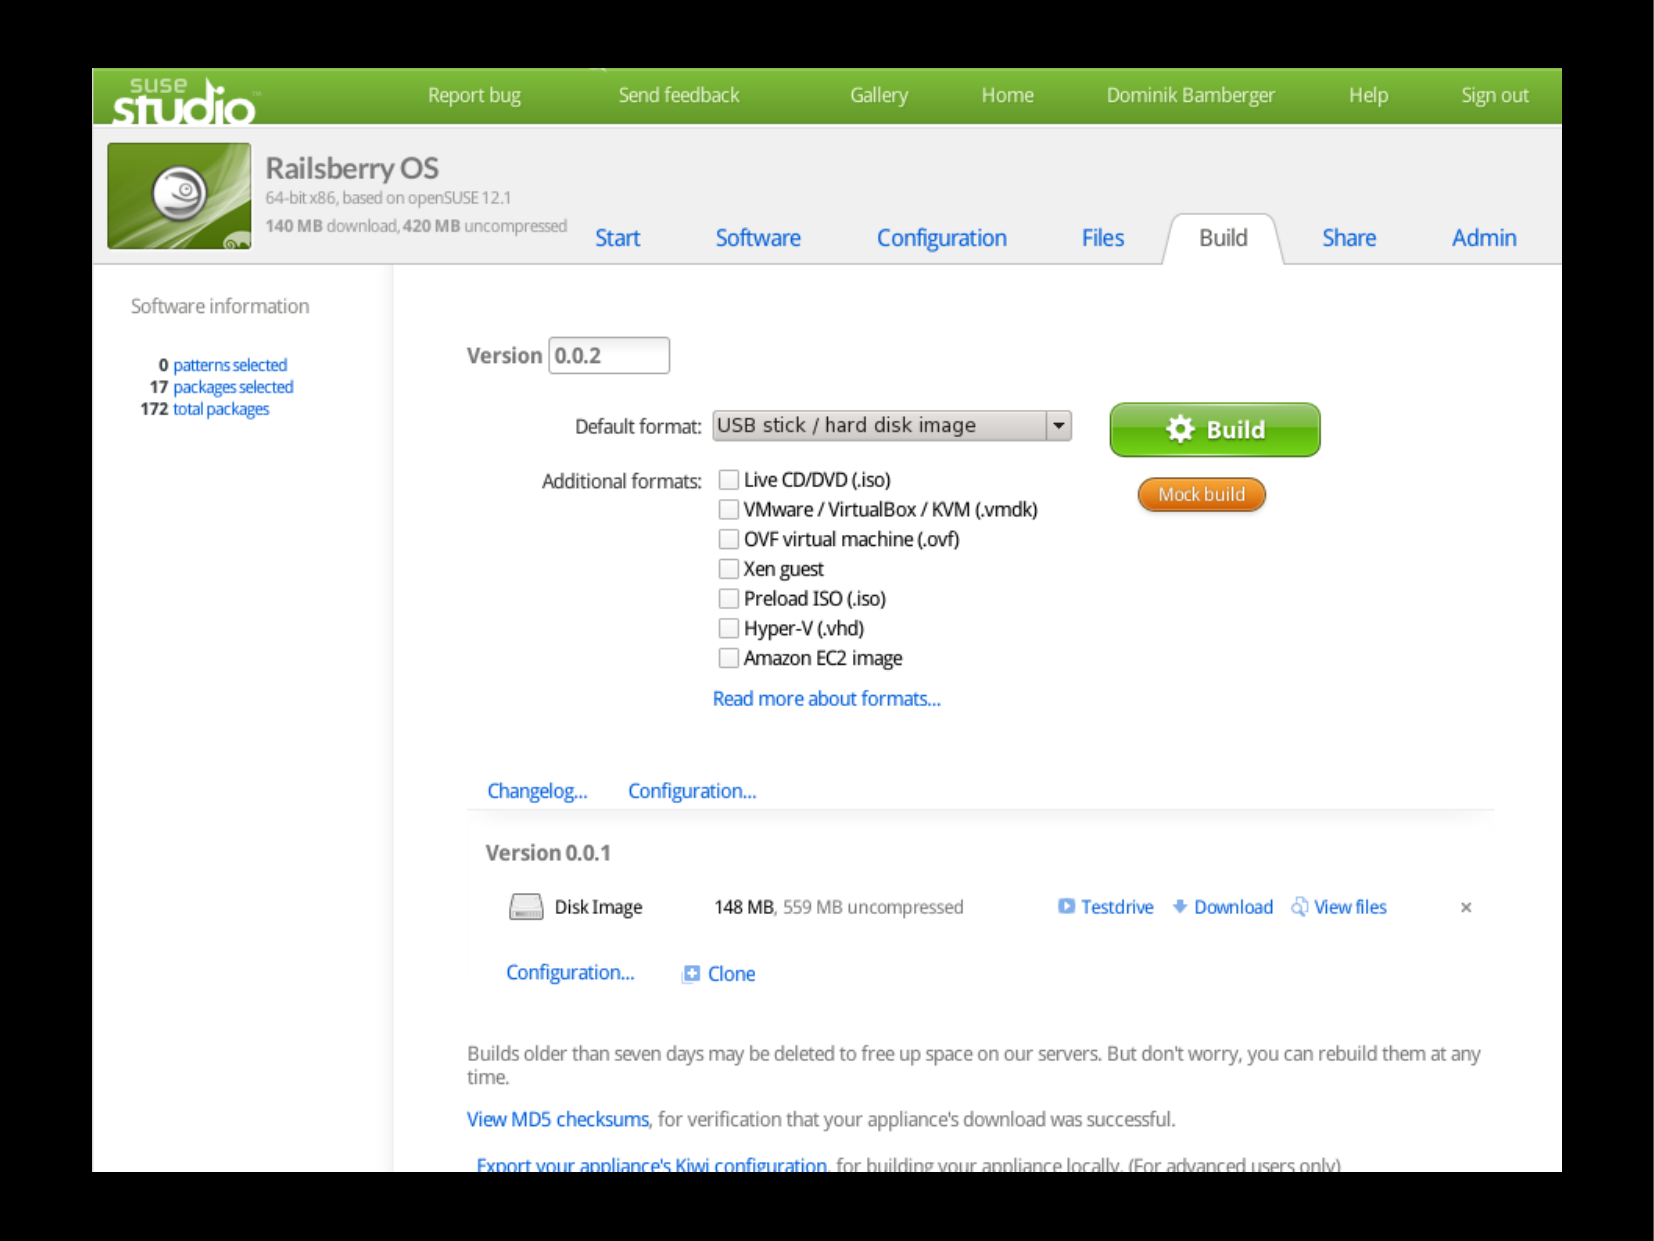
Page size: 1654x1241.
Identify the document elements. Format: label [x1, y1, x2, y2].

picture [92, 68, 1562, 1172]
